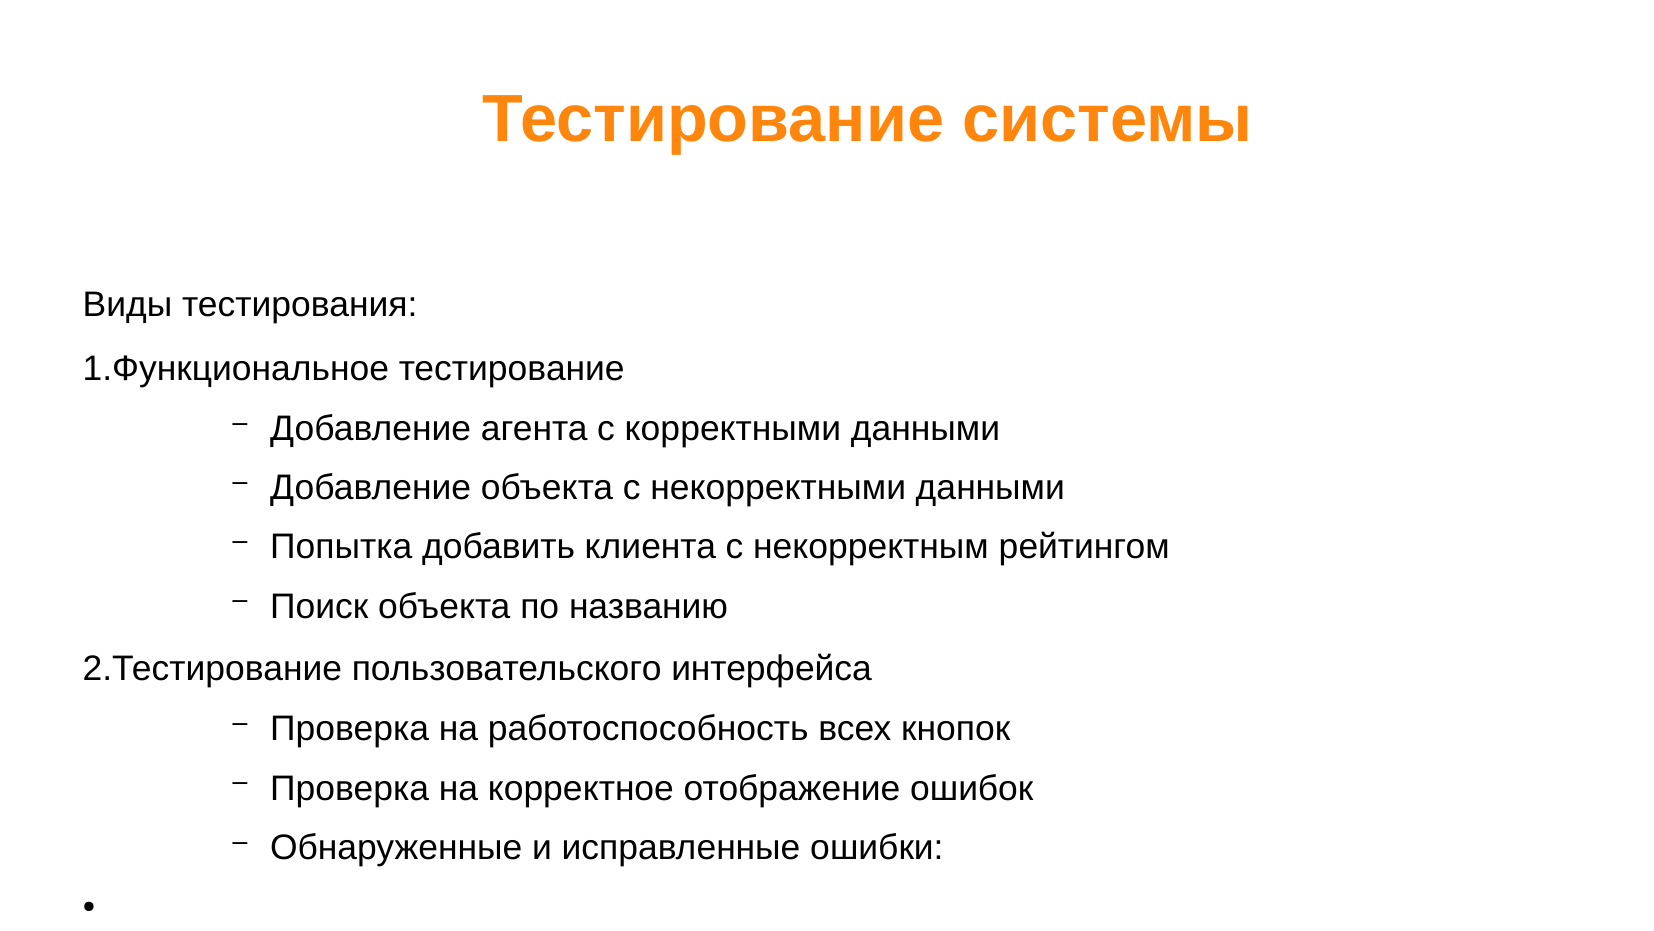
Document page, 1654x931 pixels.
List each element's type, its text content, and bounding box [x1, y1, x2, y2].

list Виды тестирования: 1.Функциональное тестирование Добавление агента с корректными данными Добавление объекта с некорректными данными Попытка добавить клиента с некорректным рейтингом Поиск объекта по названию 2.Тестирование пользовательского интерфейса Проверка на работоспособность всех кнопок Проверка на корректное отображение ошибок Обнаруженные и исправленные ошибки: [82, 217, 1263, 891]
title Тестирование системы [289, 12, 1447, 218]
